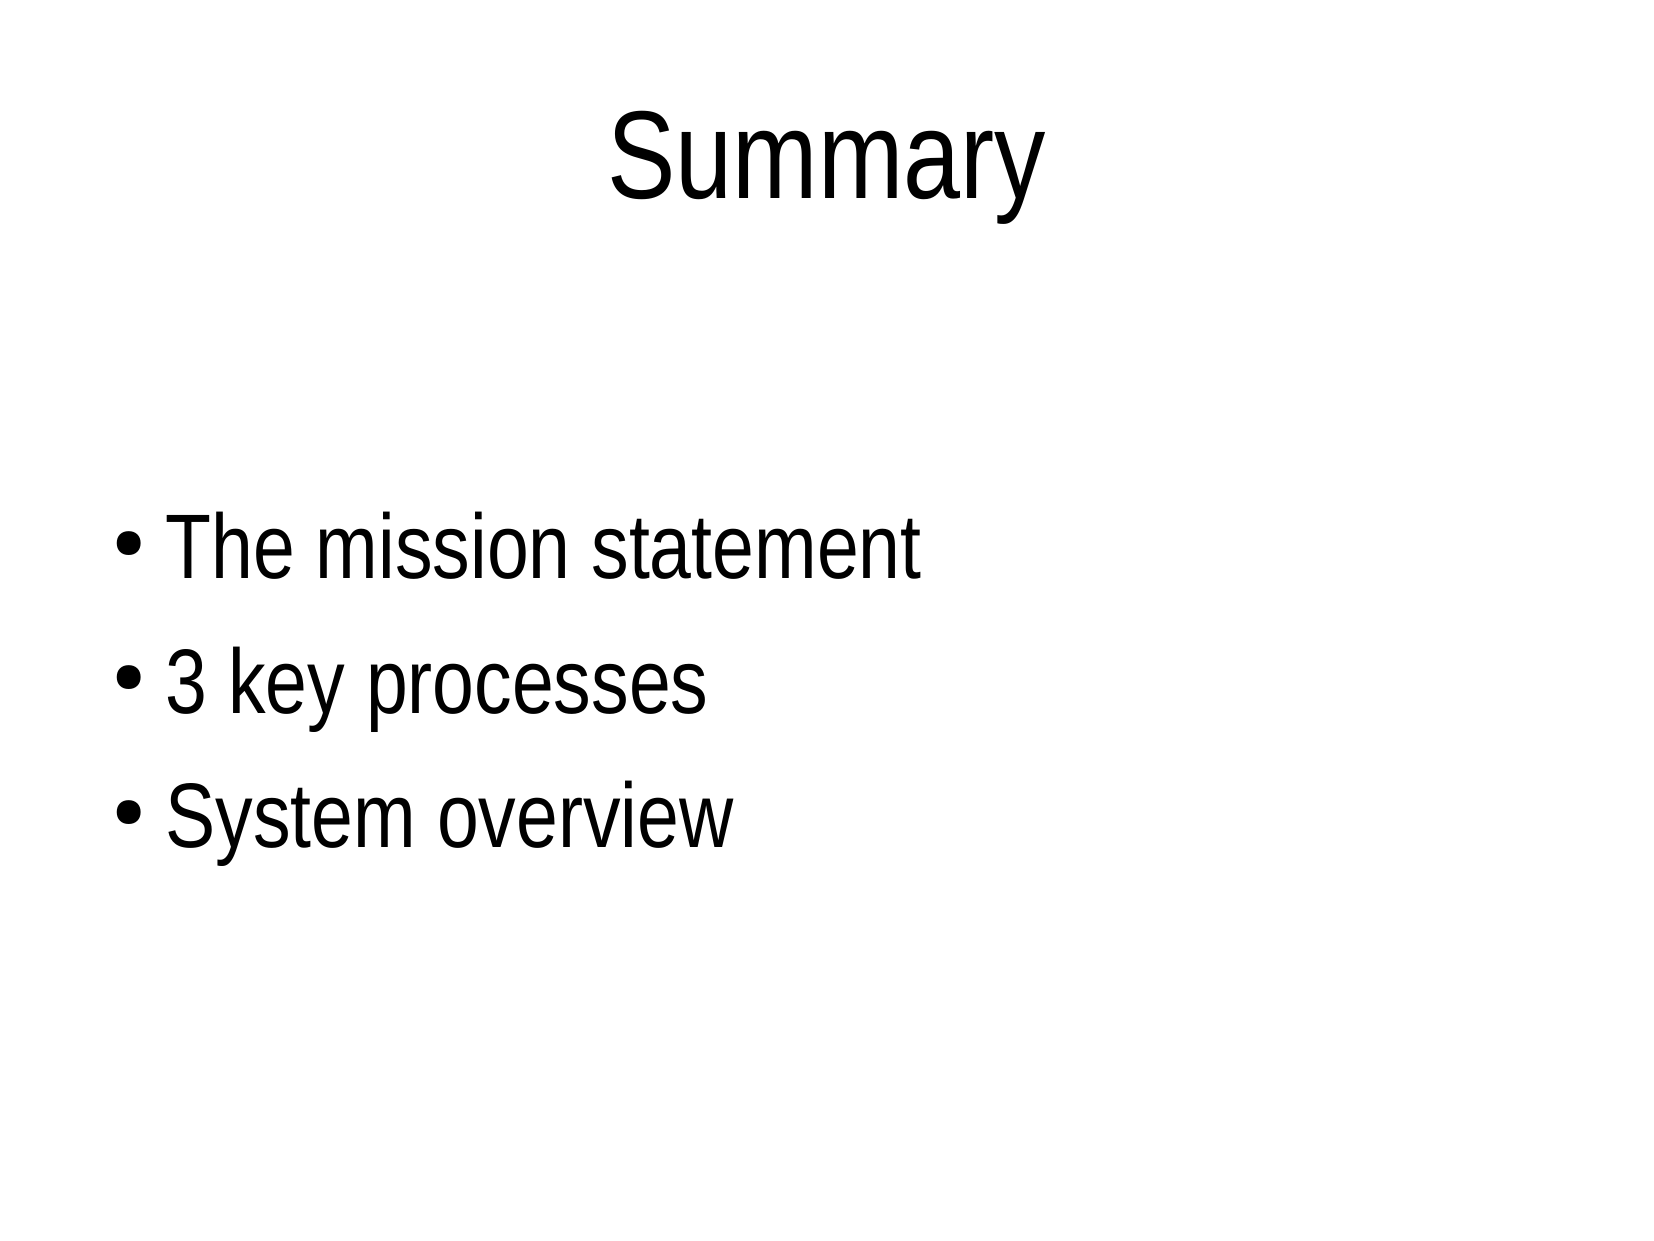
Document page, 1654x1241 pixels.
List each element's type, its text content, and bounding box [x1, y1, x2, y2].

list The mission statement 3 key processes System overview [94, 492, 1583, 1241]
title Summary [82, 49, 1571, 257]
